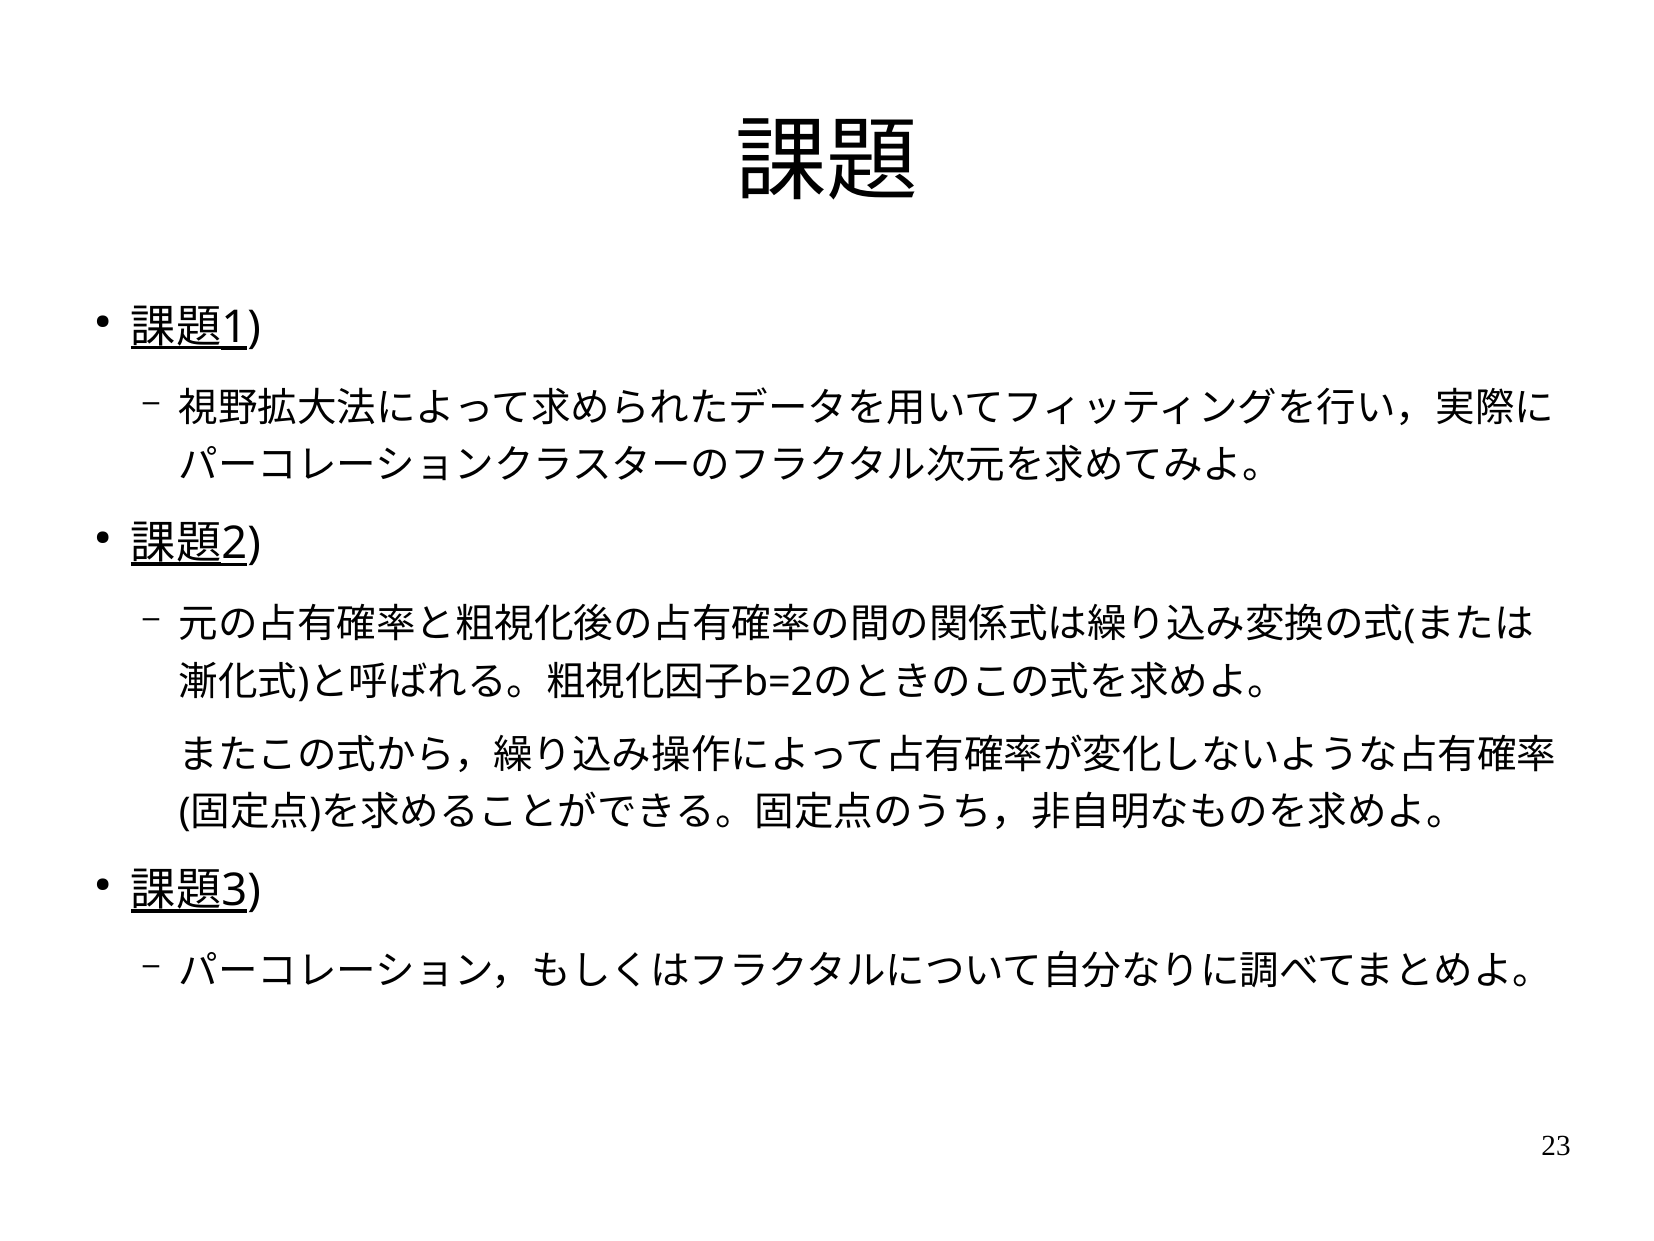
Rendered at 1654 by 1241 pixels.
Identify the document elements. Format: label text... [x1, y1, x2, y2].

list 課題1) 視野拡大法によって求められたデータを用いてフィッティングを行い，実際にパーコレーションクラスターのフラクタル次元を求めてみよ。 課題2) 元の占有確率と粗視化後の占有確率の間の関係式は繰り込み変換の式(または漸化式)と呼ばれる。粗視化因子b=2のときのこの式を求めよ。 またこの式から，繰り込み操作によって占有確率が変化しないような占有確率(固定点)を求めることができる。固定点のうち，非自明なものを求めよ。 課題3) パーコレーション，もしくはフラクタルについて自分なりに調べてまとめよ。 [82, 290, 1571, 1010]
title 課題 [82, 49, 1571, 257]
